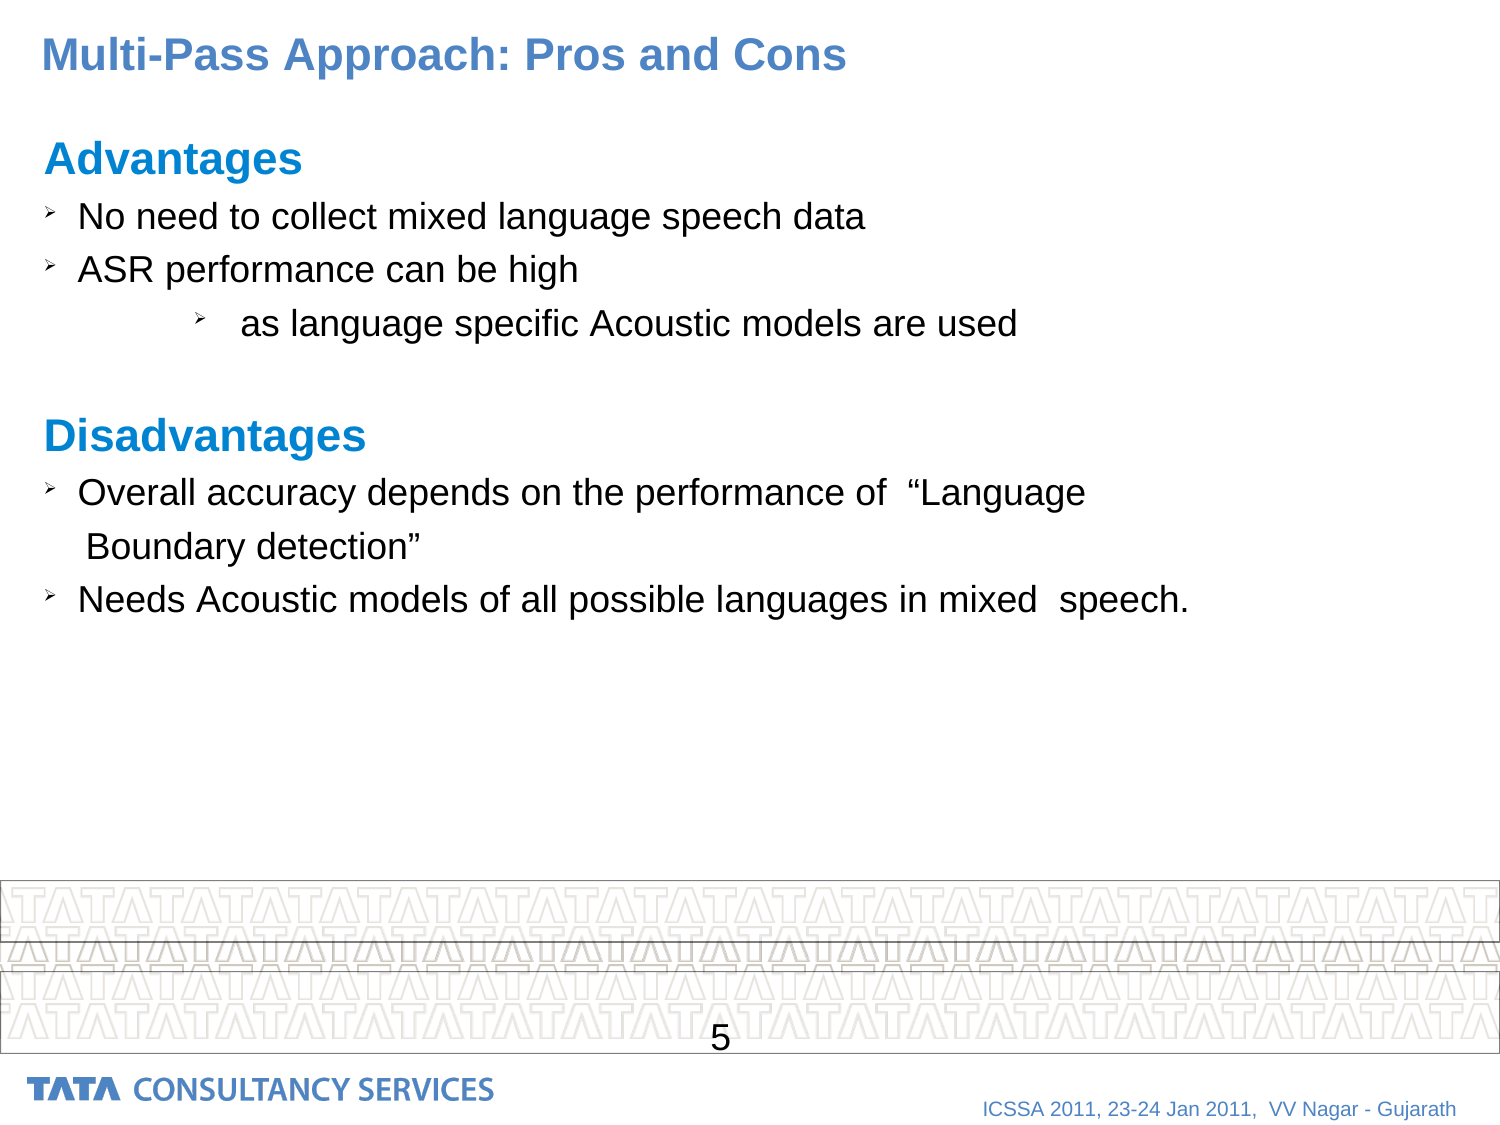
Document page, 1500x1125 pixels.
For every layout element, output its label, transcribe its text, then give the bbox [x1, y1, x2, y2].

list Advantages No need to collect mixed language speech data ASR performance can be high as language specific Acoustic models are used Disadvantages Overall accuracy depends on the performance of “Language Boundary detection” Needs Acoustic models of all possible languages in mixed speech. [28, 120, 1388, 863]
picture [0, 964, 1500, 1000]
picture [0, 926, 1500, 962]
picture [27, 1072, 495, 1109]
title Multi-Pass Approach: Pros and Cons [26, 8, 1460, 88]
